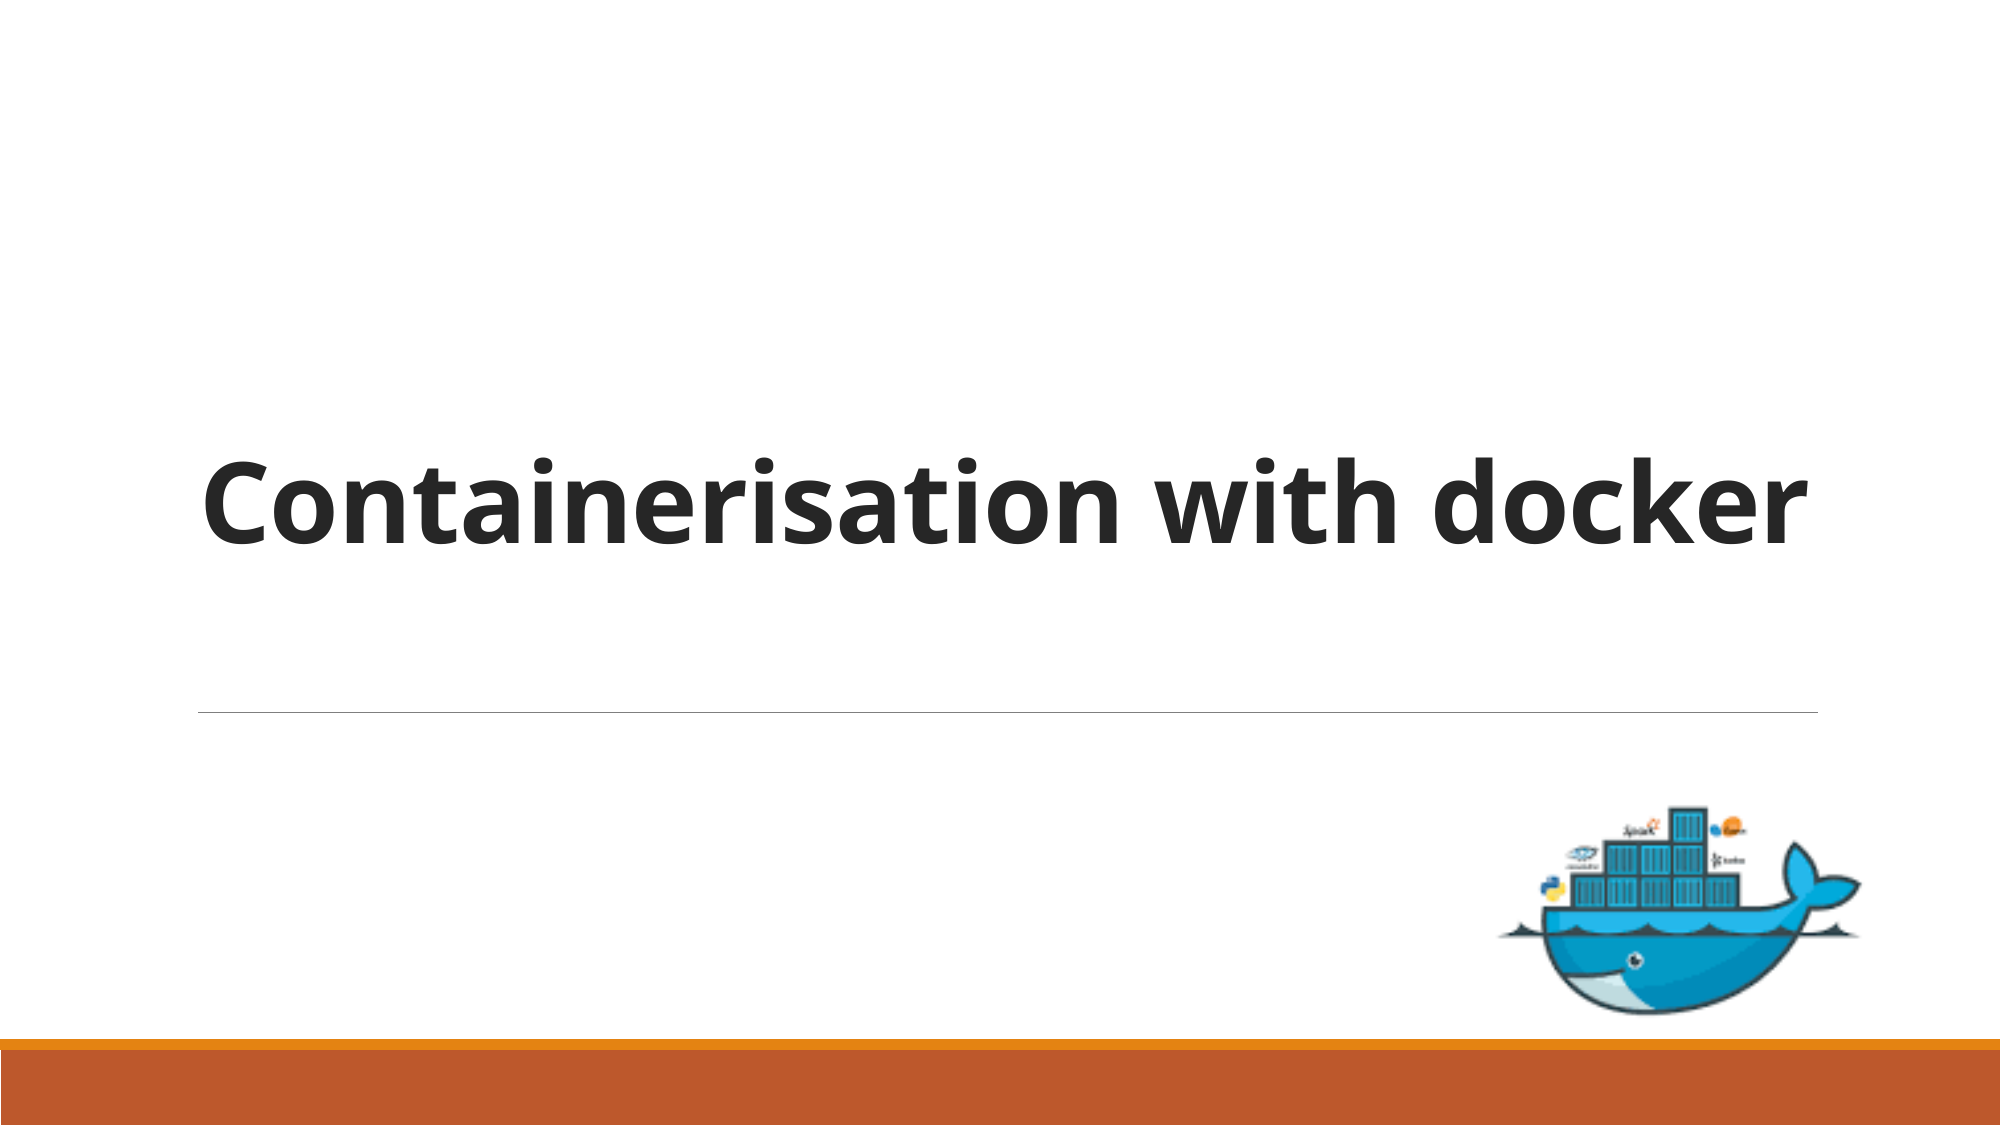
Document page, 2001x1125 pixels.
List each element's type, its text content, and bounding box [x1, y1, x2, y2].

title Containerisation with docker [180, 124, 1831, 710]
picture [1436, 796, 1923, 1021]
